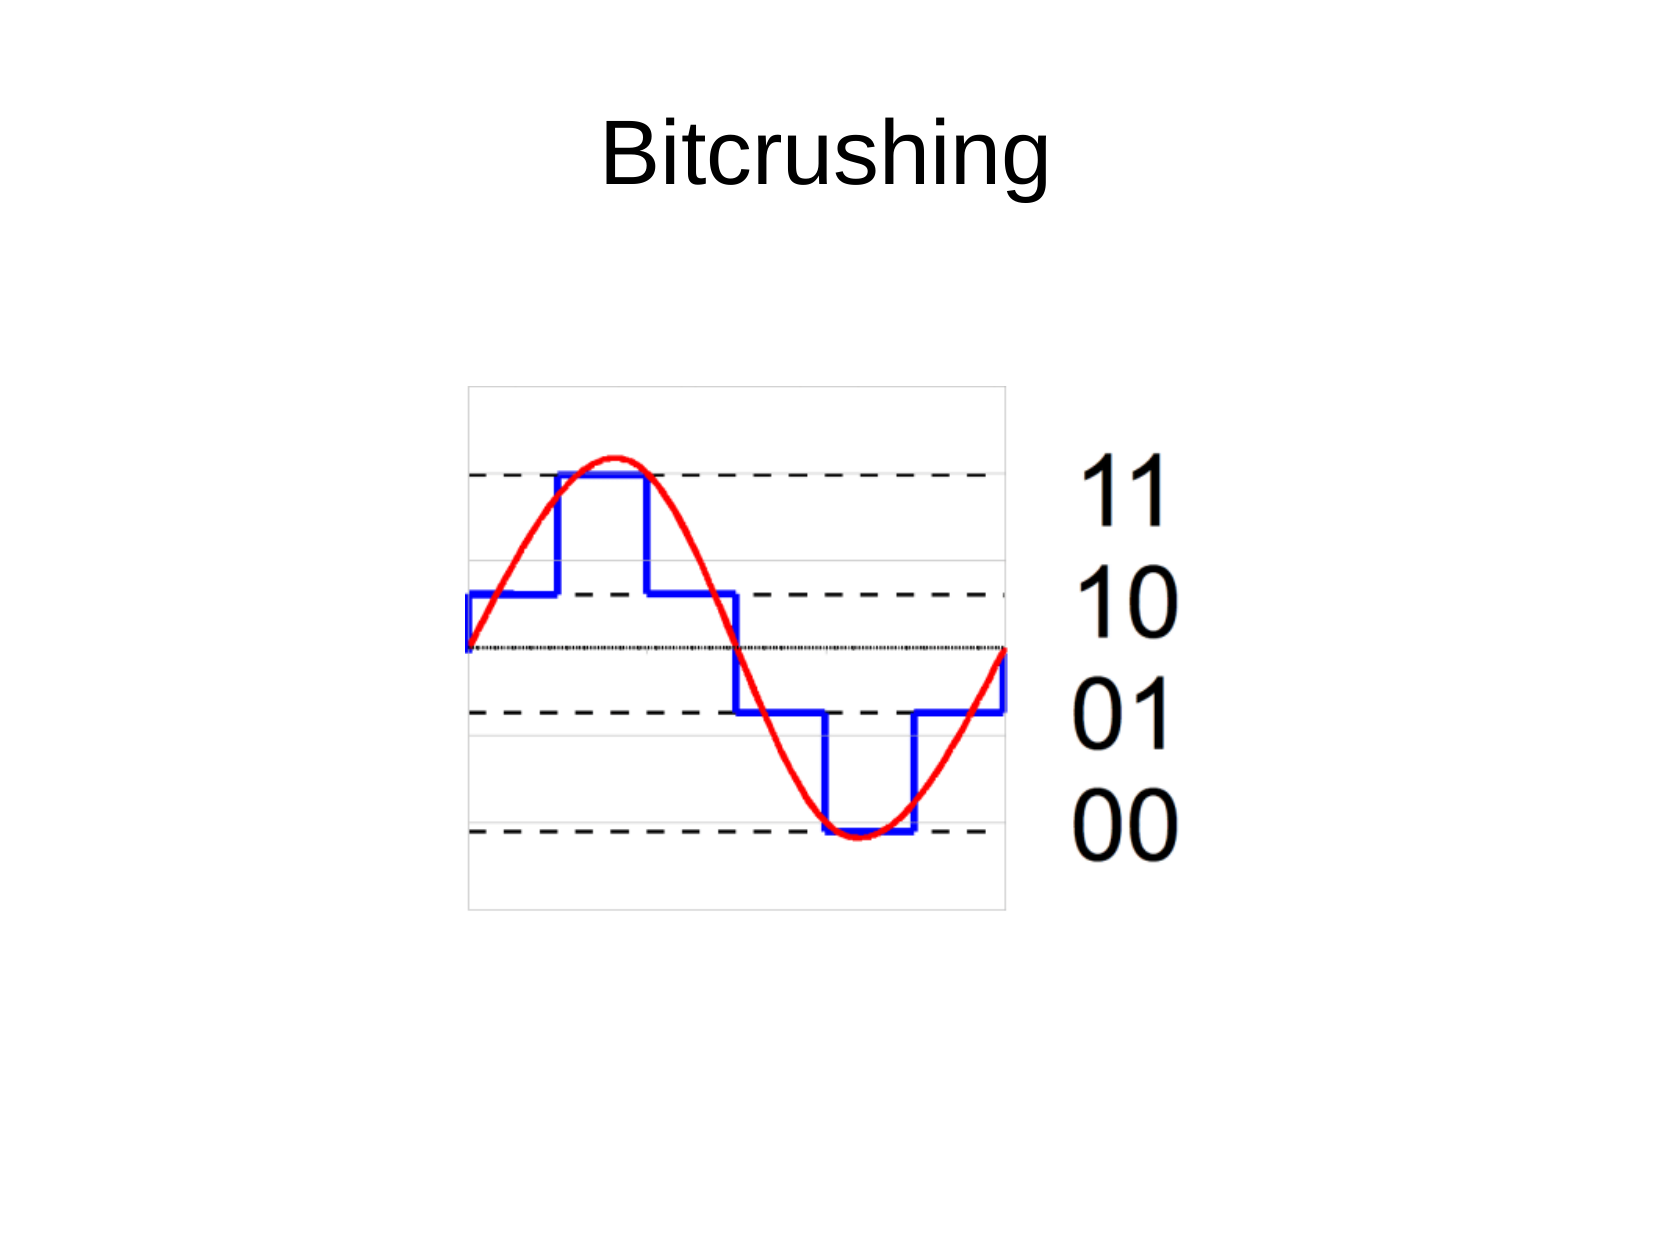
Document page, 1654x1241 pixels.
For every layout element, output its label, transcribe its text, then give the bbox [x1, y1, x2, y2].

picture [465, 386, 1205, 922]
title Bitcrushing [82, 49, 1571, 257]
